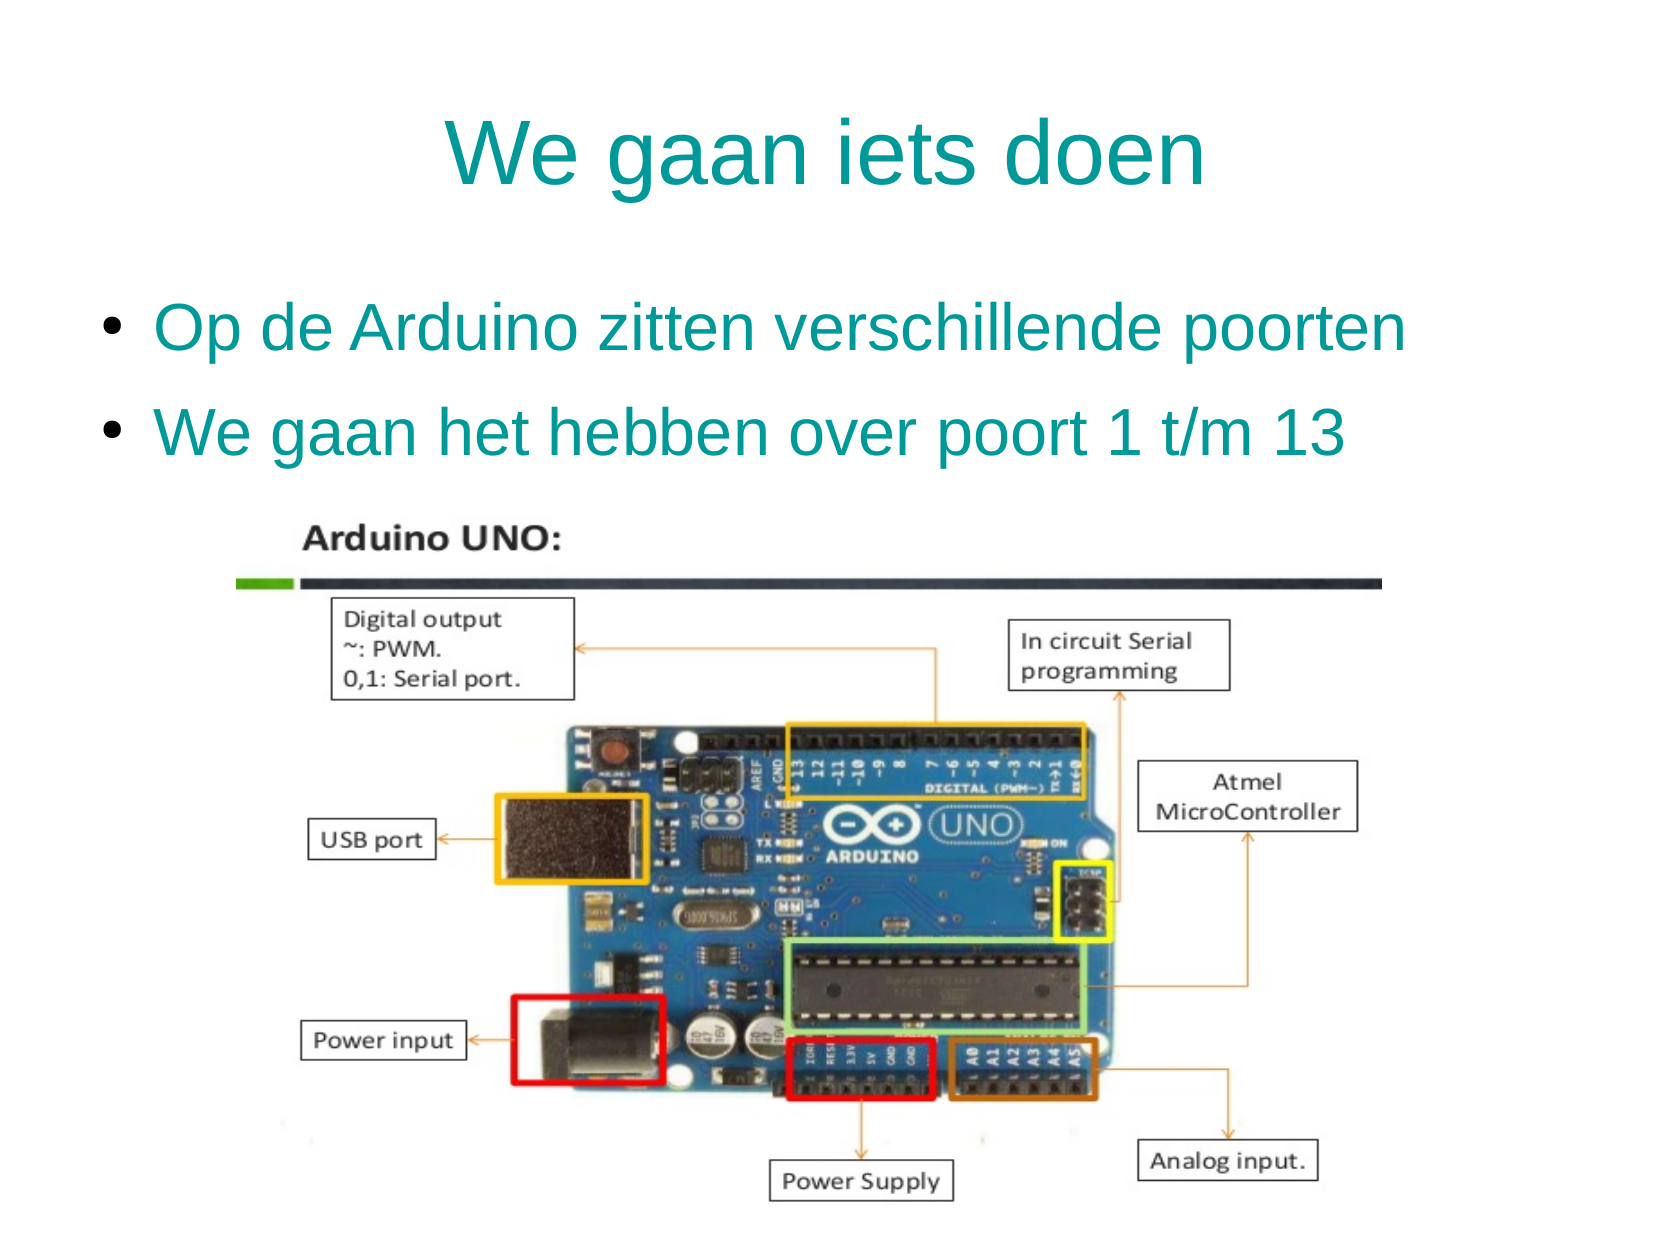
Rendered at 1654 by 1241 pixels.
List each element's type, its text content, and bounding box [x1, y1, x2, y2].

title We gaan iets doen [82, 49, 1571, 257]
picture [236, 491, 1382, 1241]
list Op de Arduino zitten verschillende poorten We gaan het hebben over poort 1 t/m 13 [82, 290, 1571, 1010]
